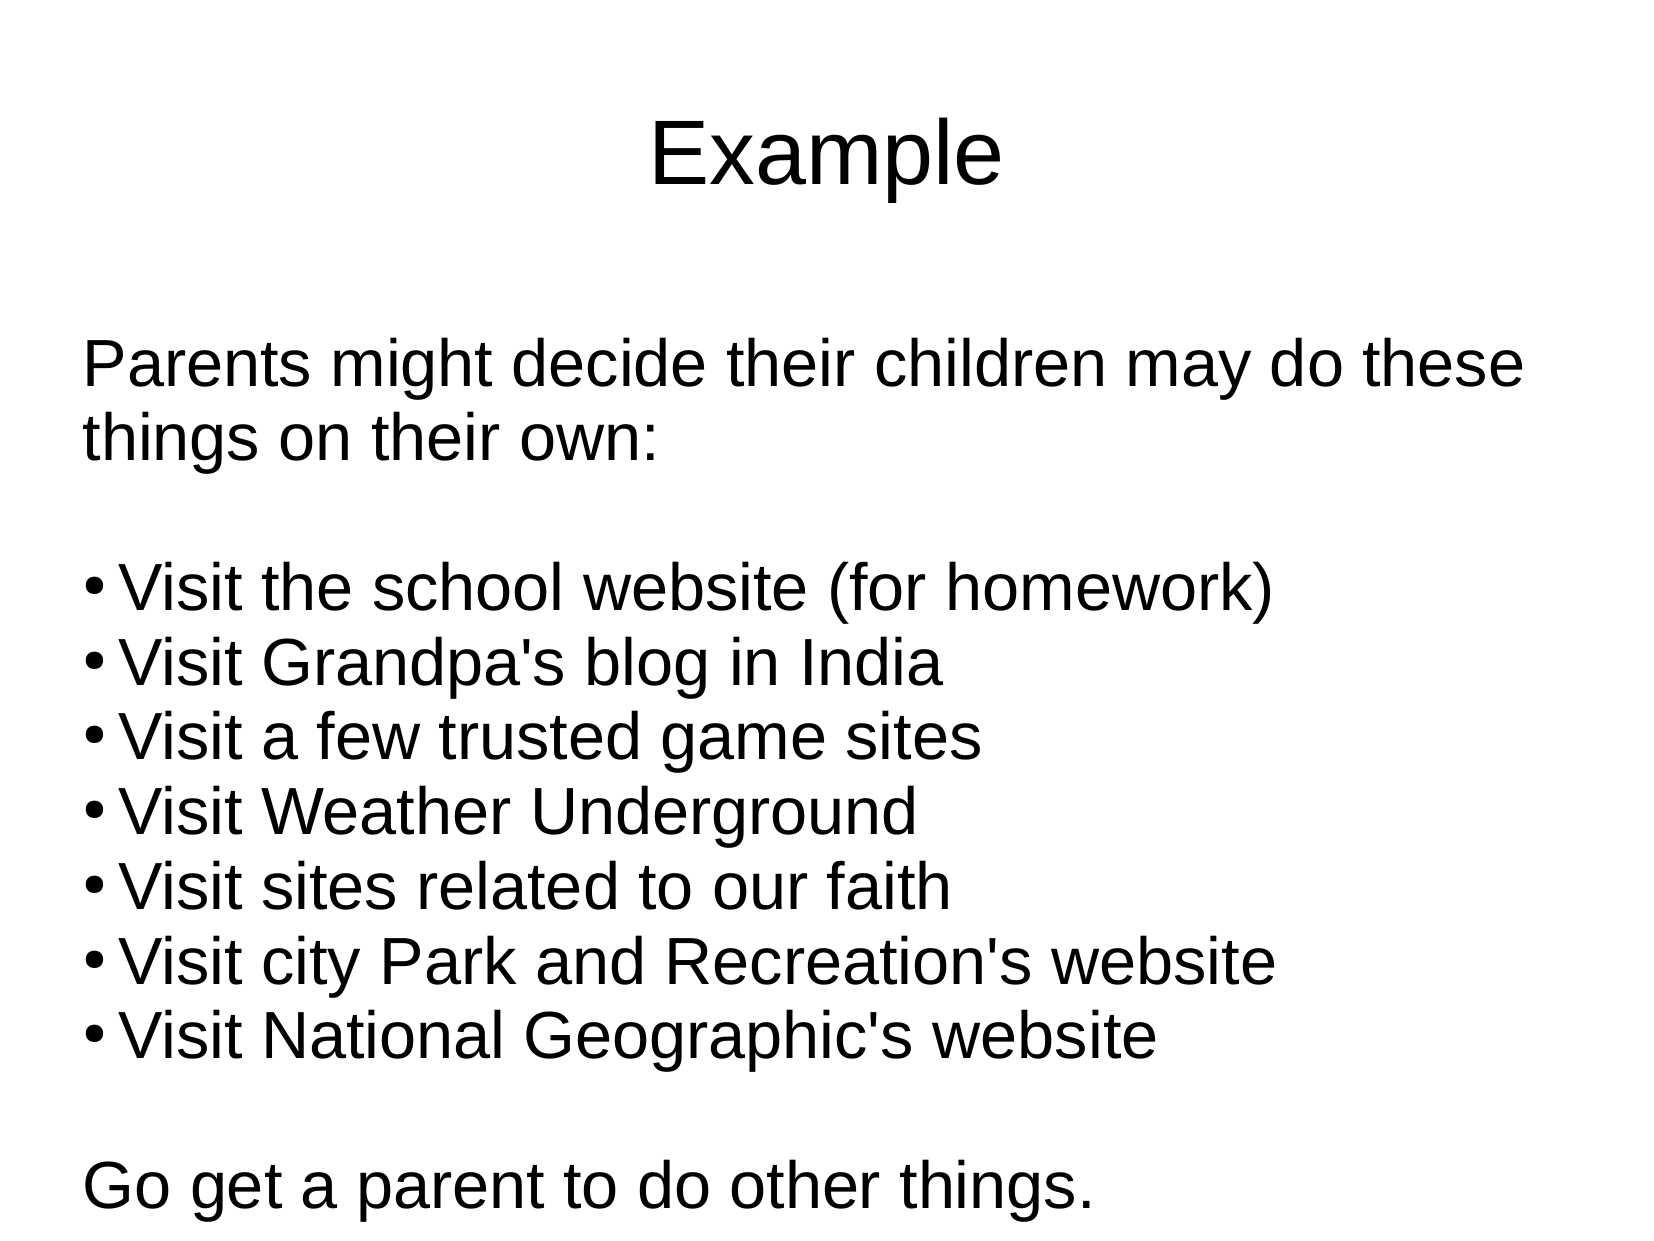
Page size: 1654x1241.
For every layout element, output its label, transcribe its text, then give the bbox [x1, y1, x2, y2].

title Example [82, 49, 1571, 176]
subtitle Parents might decide their children may do these things on their own: Visit the school website (for homework) Visit Grandpa's blog in India Visit a few trusted game sites Visit Weather Underground Visit sites related to our faith Visit city Park and Recreation's website Visit National Geographic's website Go get a parent to do other things. [82, 176, 1571, 1223]
